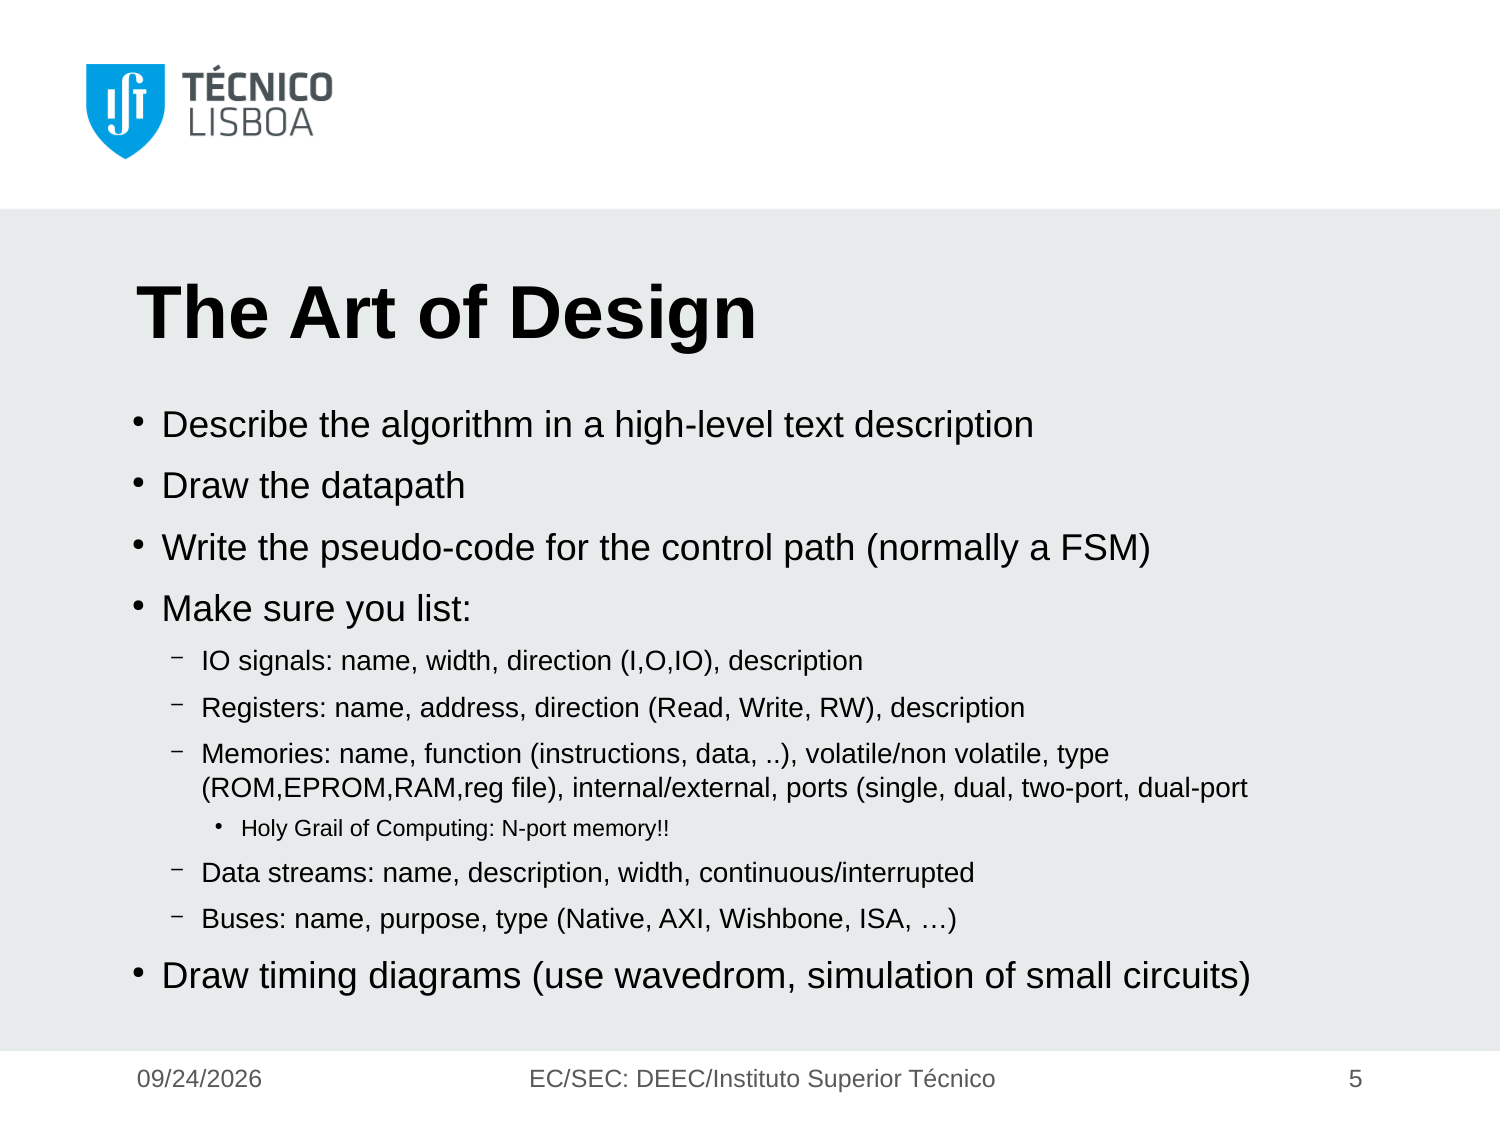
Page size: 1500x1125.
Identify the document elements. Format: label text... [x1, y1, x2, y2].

title The Art of Design [121, 237, 1378, 381]
footer EC/SEC: DEEC/Instituto Superior Técnico [512, 1052, 1021, 1103]
slide_number <number> [1077, 1052, 1378, 1103]
slide_number 11/05/2020 [121, 1052, 425, 1103]
picture [0, 0, 1500, 1125]
list Describe the algorithm in a high-level text description Draw the datapath Write the pseudo-code for the control path (normally a FSM) Make sure you list: IO signals: name, width, direction (I,O,IO), description Registers: name, address, direction (Read, Write, RW), description Memories: name, function (instructions, data, ..), volatile/non volatile, type (ROM,EPROM,RAM,reg file), internal/external, ports (single, dual, two-port, dual-port Holy Grail of Computing: N-port memory!! Data streams: name, description, width, continuous/interrupted Buses: name, purpose, type (Native, AXI, Wishbone, ISA, …) Draw timing diagrams (use wavedrom, simulation of small circuits) [121, 400, 1378, 1005]
